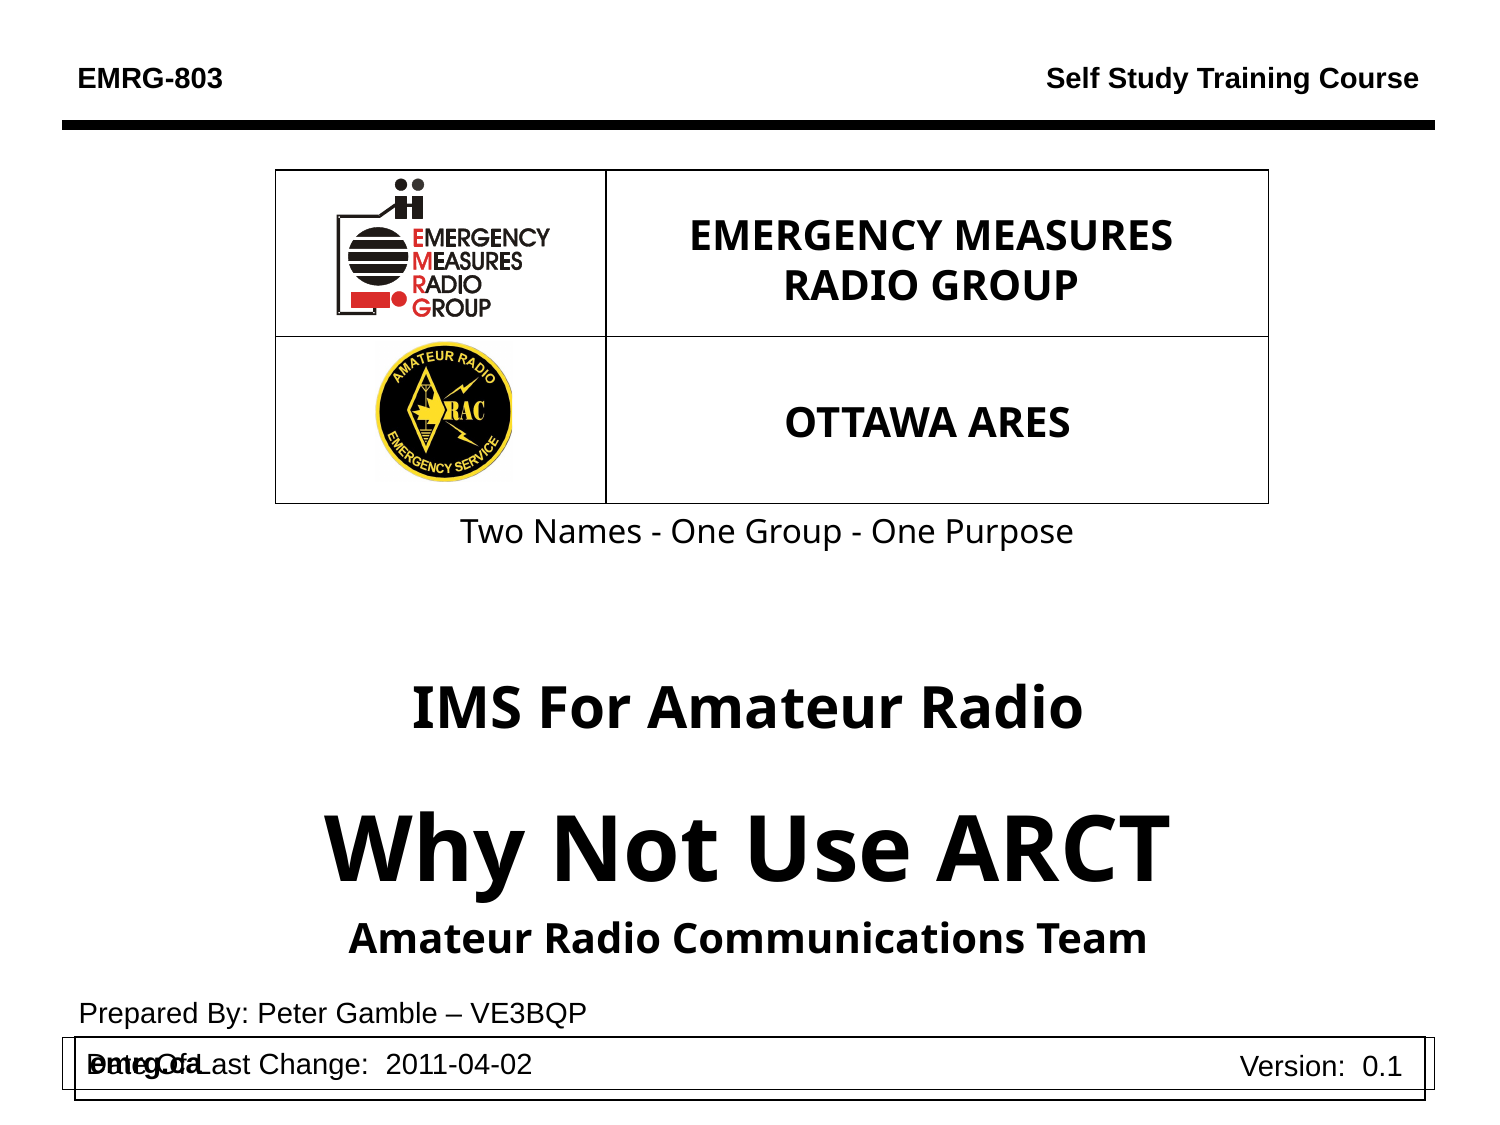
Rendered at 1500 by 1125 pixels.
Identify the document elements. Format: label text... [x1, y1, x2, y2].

text_box OTTAWA ARES [769, 388, 1086, 454]
picture [336, 178, 550, 317]
text_box Two Names - One Group - One Purpose [445, 503, 1090, 559]
text_box Date Of Last Change: 2011-04-02 [71, 1037, 549, 1088]
text_box Prepared By: Peter Gamble – VE3BQP [63, 987, 603, 1037]
text_box EMRG-803 [62, 51, 313, 102]
text_box IMS For Amateur Radio Why Not Use ARCT Amateur Radio Communications Team [62, 662, 1435, 970]
text_box Version: 0.1 [1225, 1039, 1419, 1090]
text_box EMERGENCY MEASURES RADIO GROUP [637, 201, 1225, 317]
text_box Self Study Training Course [912, 51, 1435, 102]
chart [375, 341, 513, 482]
